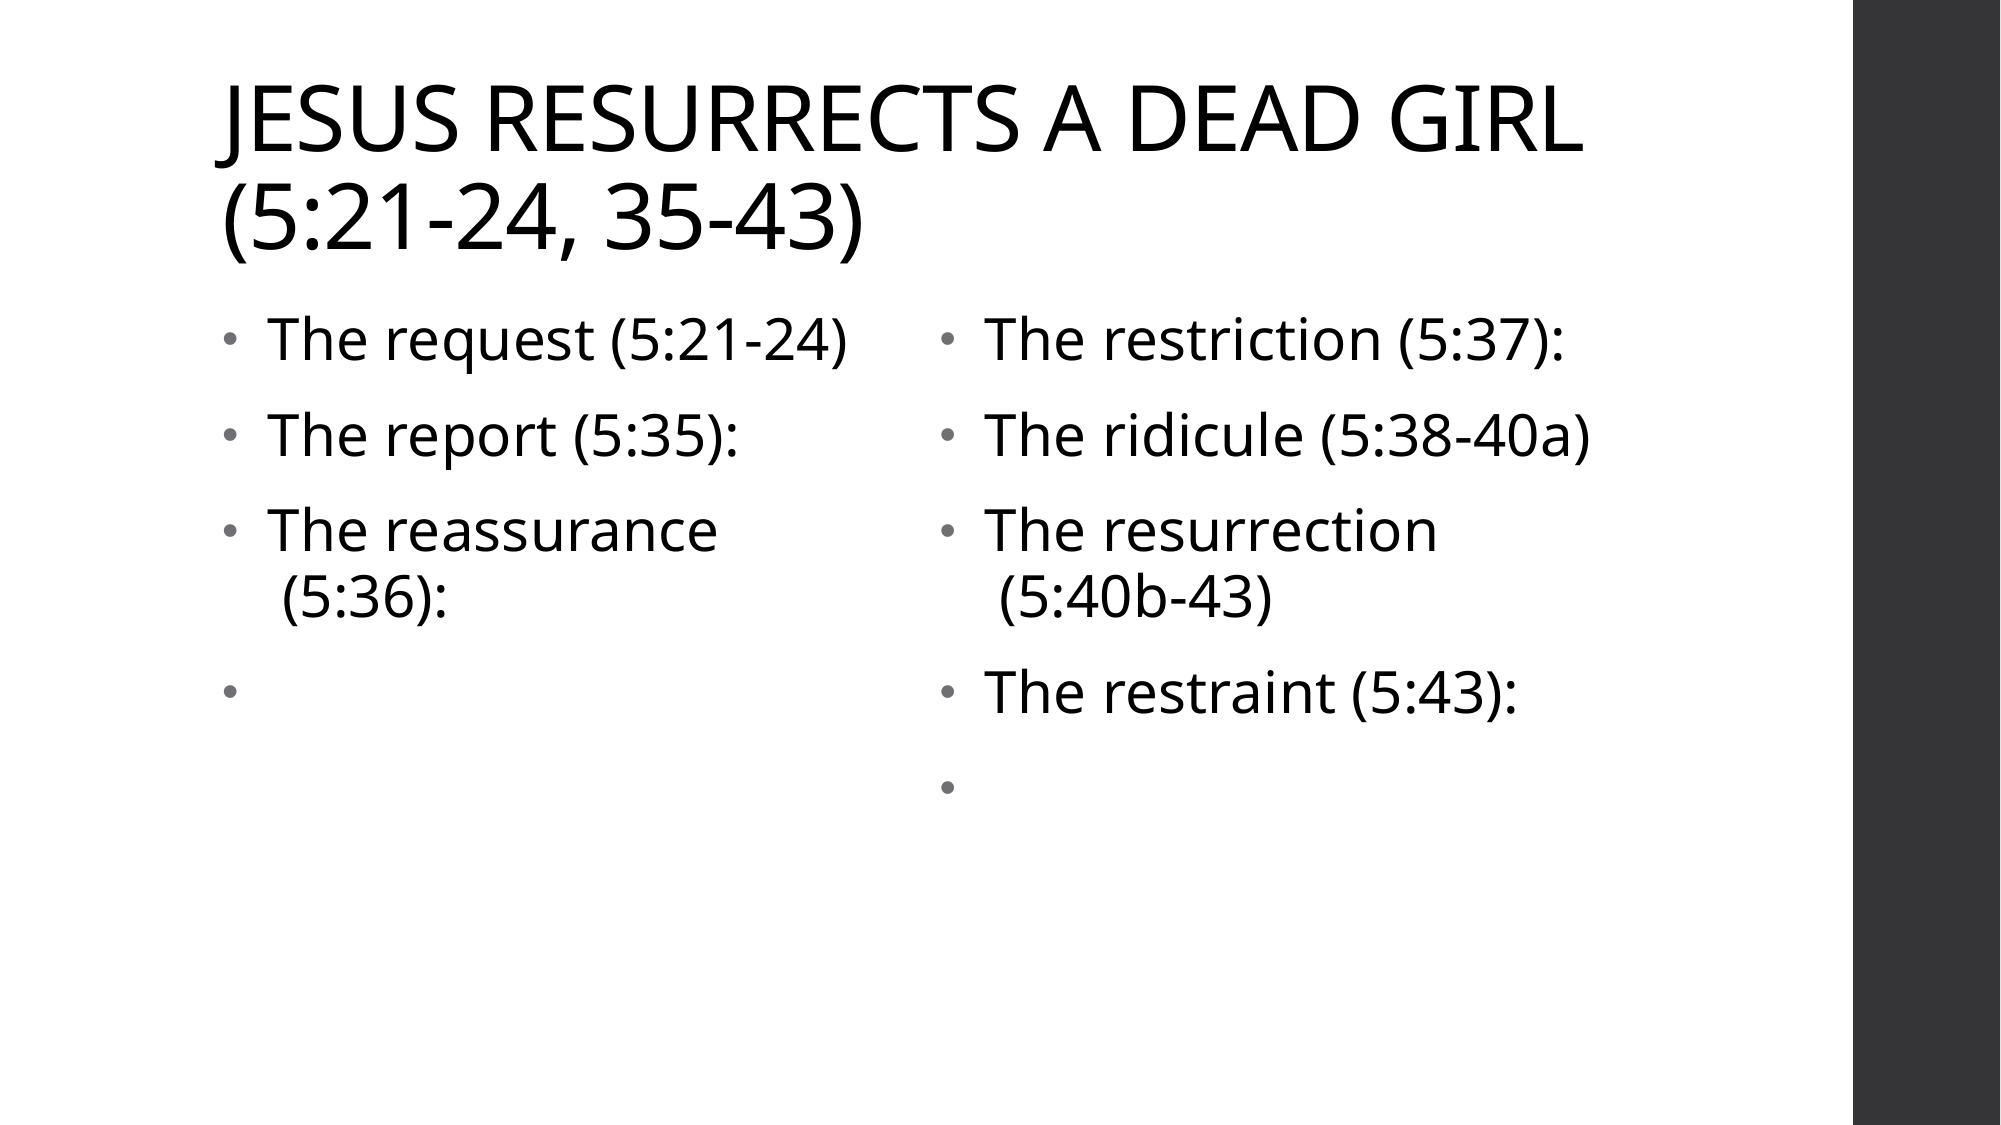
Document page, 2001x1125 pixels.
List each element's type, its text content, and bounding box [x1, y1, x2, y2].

list The restriction (5:37): The ridicule (5:38-40a) The resurrection (5:40b-43) The restraint (5:43): [924, 299, 1617, 1014]
list The request (5:21-24) The report (5:35): The reassurance (5:36): [207, 299, 900, 1014]
title JESUS RESURRECTS A DEAD GIRL (5:21-24, 35-43) [206, 60, 1797, 278]
